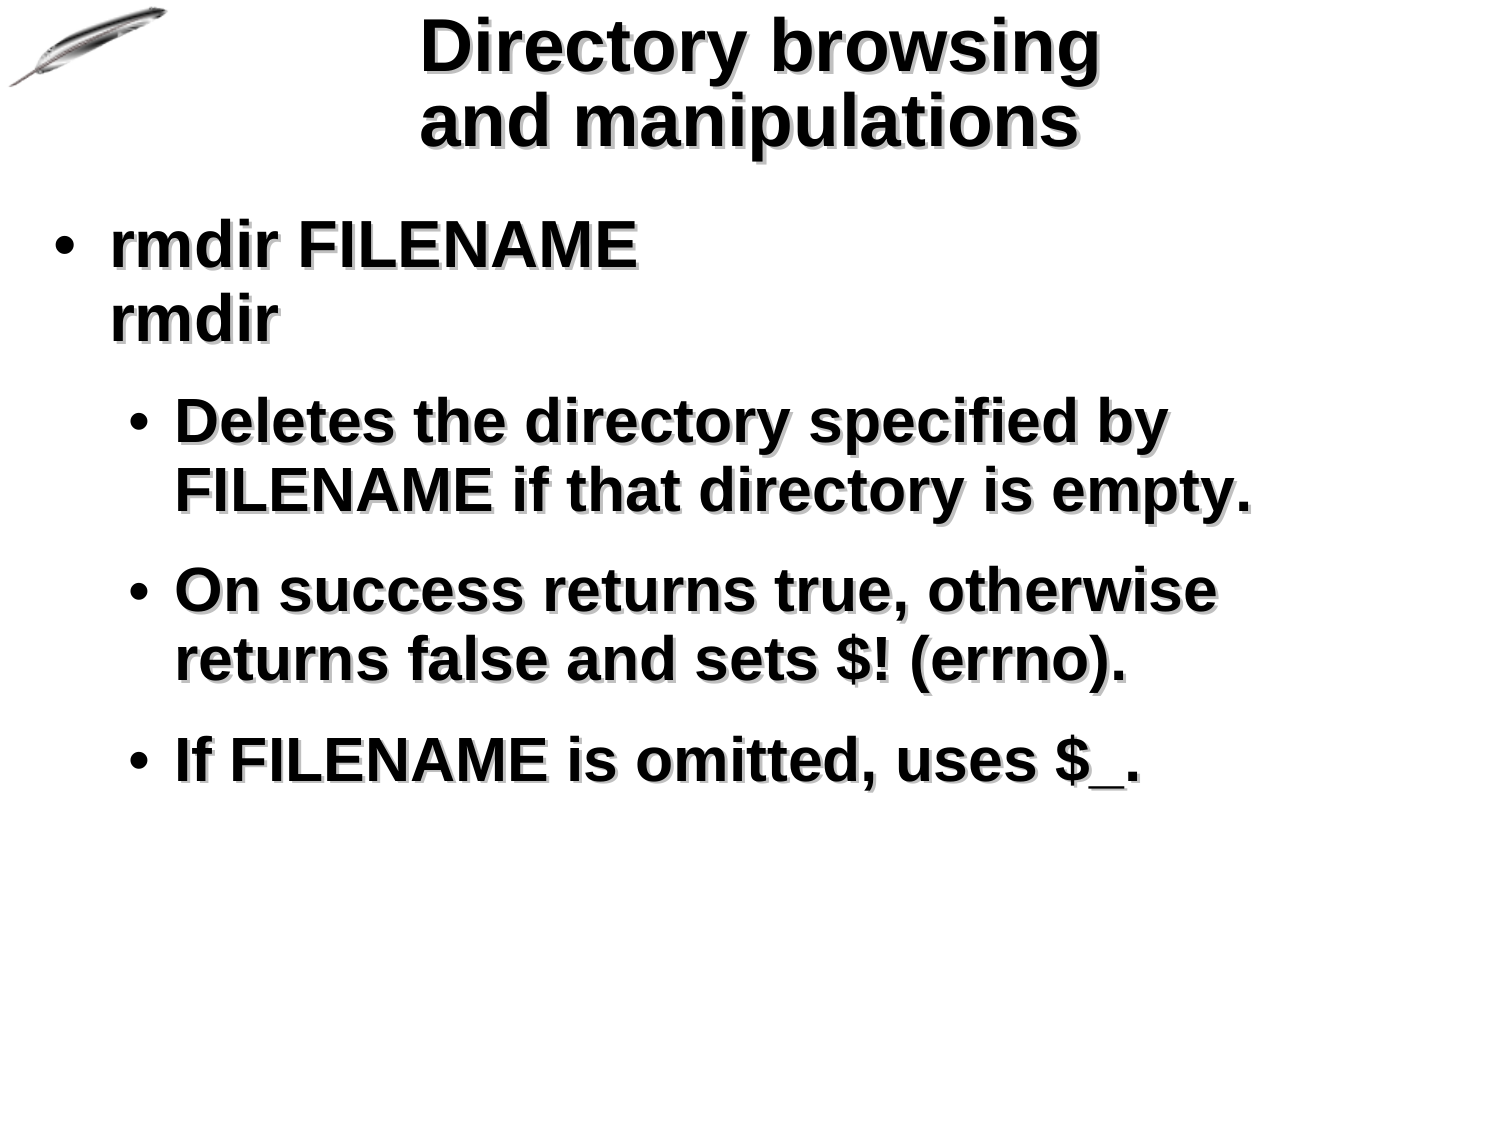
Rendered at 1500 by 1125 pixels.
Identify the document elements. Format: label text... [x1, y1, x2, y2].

picture [5, 5, 173, 89]
title Directory browsing and manipulations [419, 0, 1459, 176]
list rmdir FILENAME rmdir Deletes the directory specified by FILENAME if that directory is empty. On success returns true, otherwise returns false and sets $! (errno). If FILENAME is omitted, uses $_. [53, 207, 1447, 1084]
